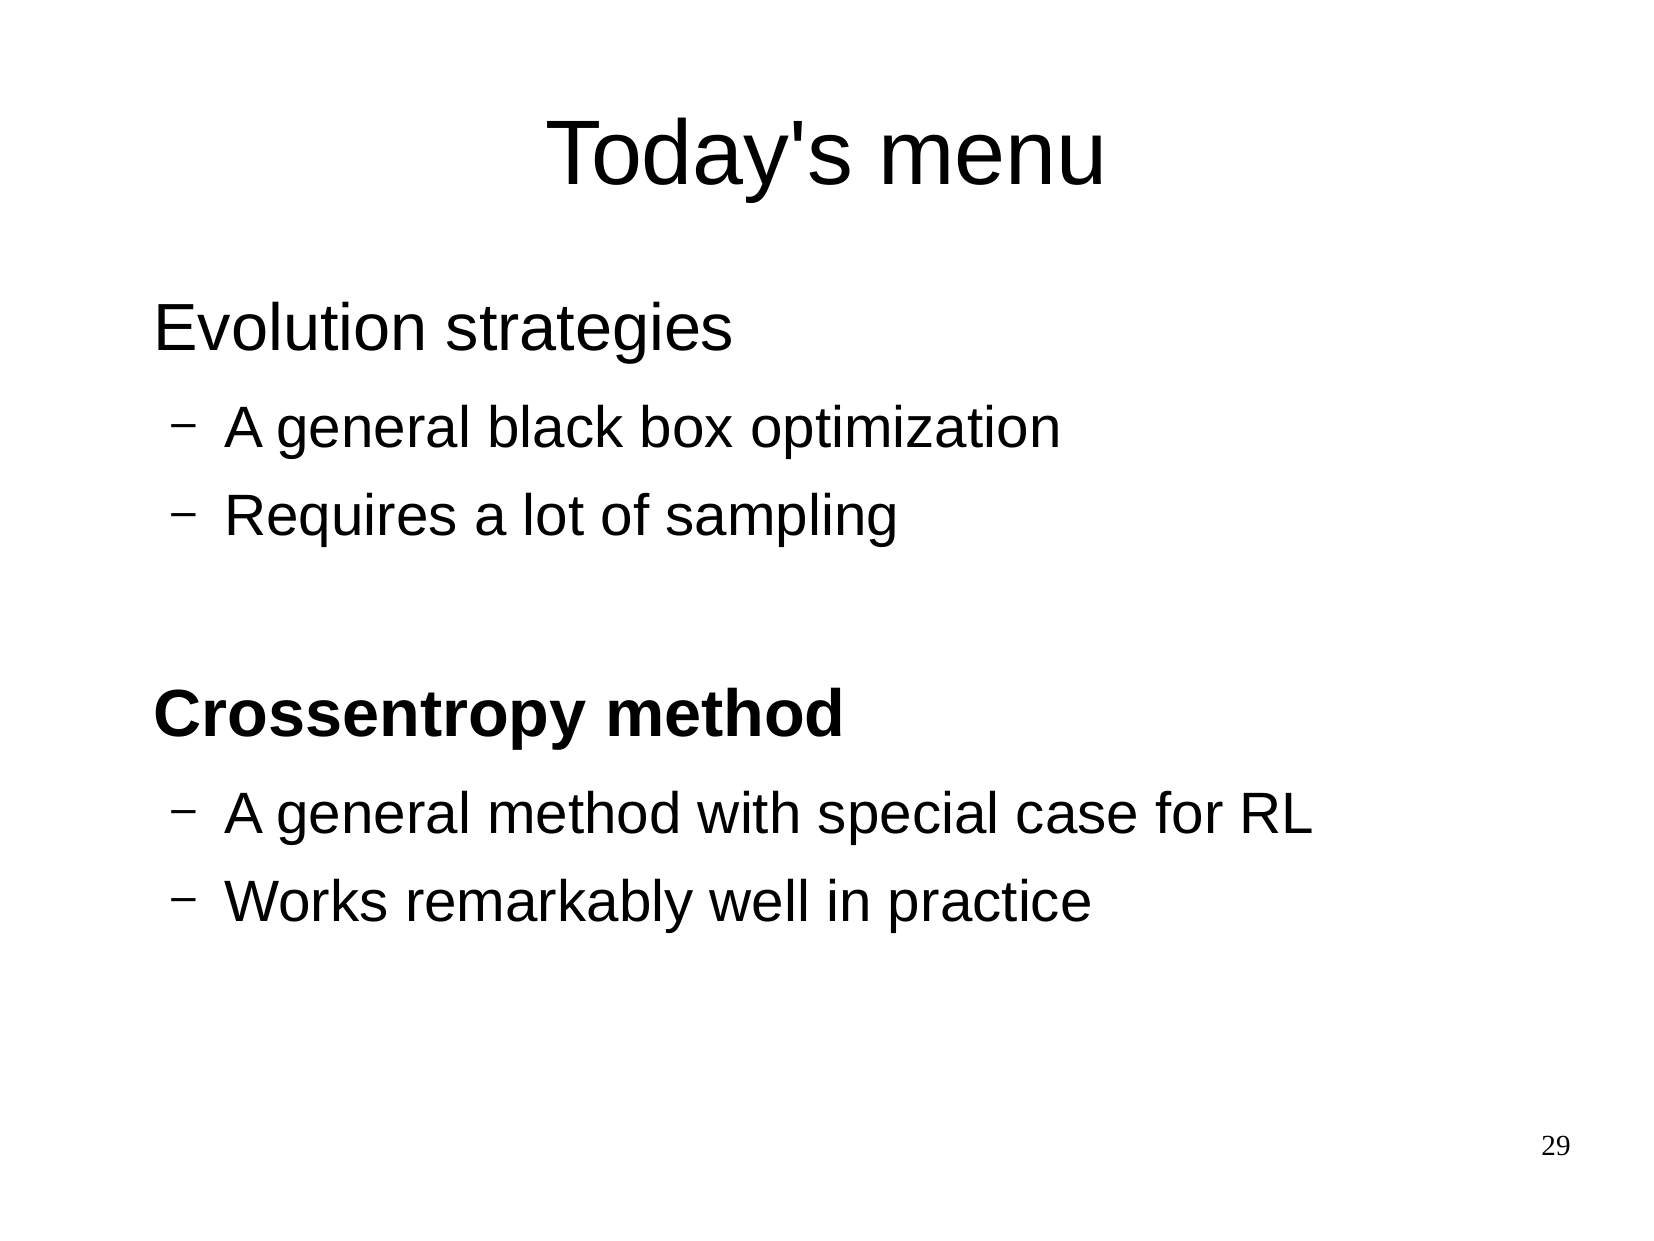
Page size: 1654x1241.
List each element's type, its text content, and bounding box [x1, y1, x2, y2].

list Evolution strategies A general black box optimization Requires a lot of sampling Crossentropy method A general method with special case for RL Works remarkably well in practice [82, 290, 1571, 1241]
title Today's menu [82, 49, 1571, 257]
